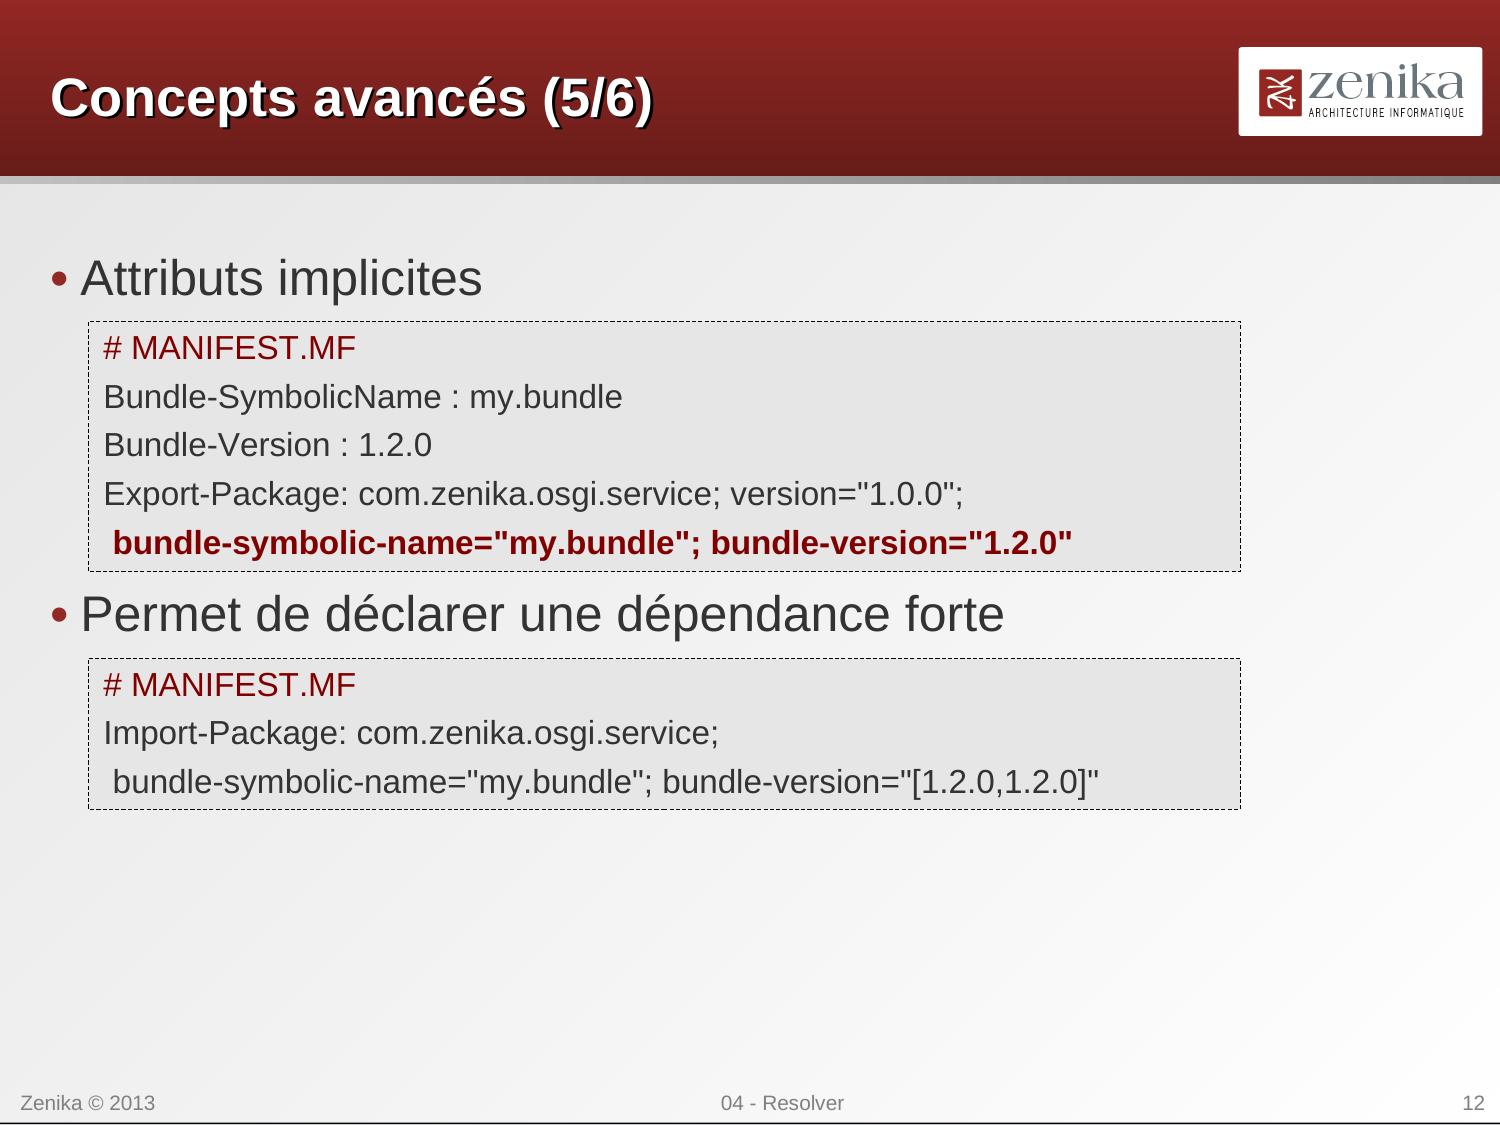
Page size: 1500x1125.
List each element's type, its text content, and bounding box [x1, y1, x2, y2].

list # MANIFEST.MF Import-Package: com.zenika.osgi.service; bundle-symbolic-name="my.bundle"; bundle-version="[1.2.0,1.2.0]" [88, 658, 1241, 810]
picture [1257, 58, 1464, 125]
title Concepts avancés (5/6) [50, 22, 1206, 172]
list # MANIFEST.MF Bundle-SymbolicName : my.bundle Bundle-Version : 1.2.0 Export-Package: com.zenika.osgi.service; version="1.0.0"; bundle-symbolic-name="my.bundle"; bundle-version="1.2.0" [88, 321, 1241, 572]
list Attributs implicites Permet de déclarer une dépendance forte [50, 249, 1435, 1064]
